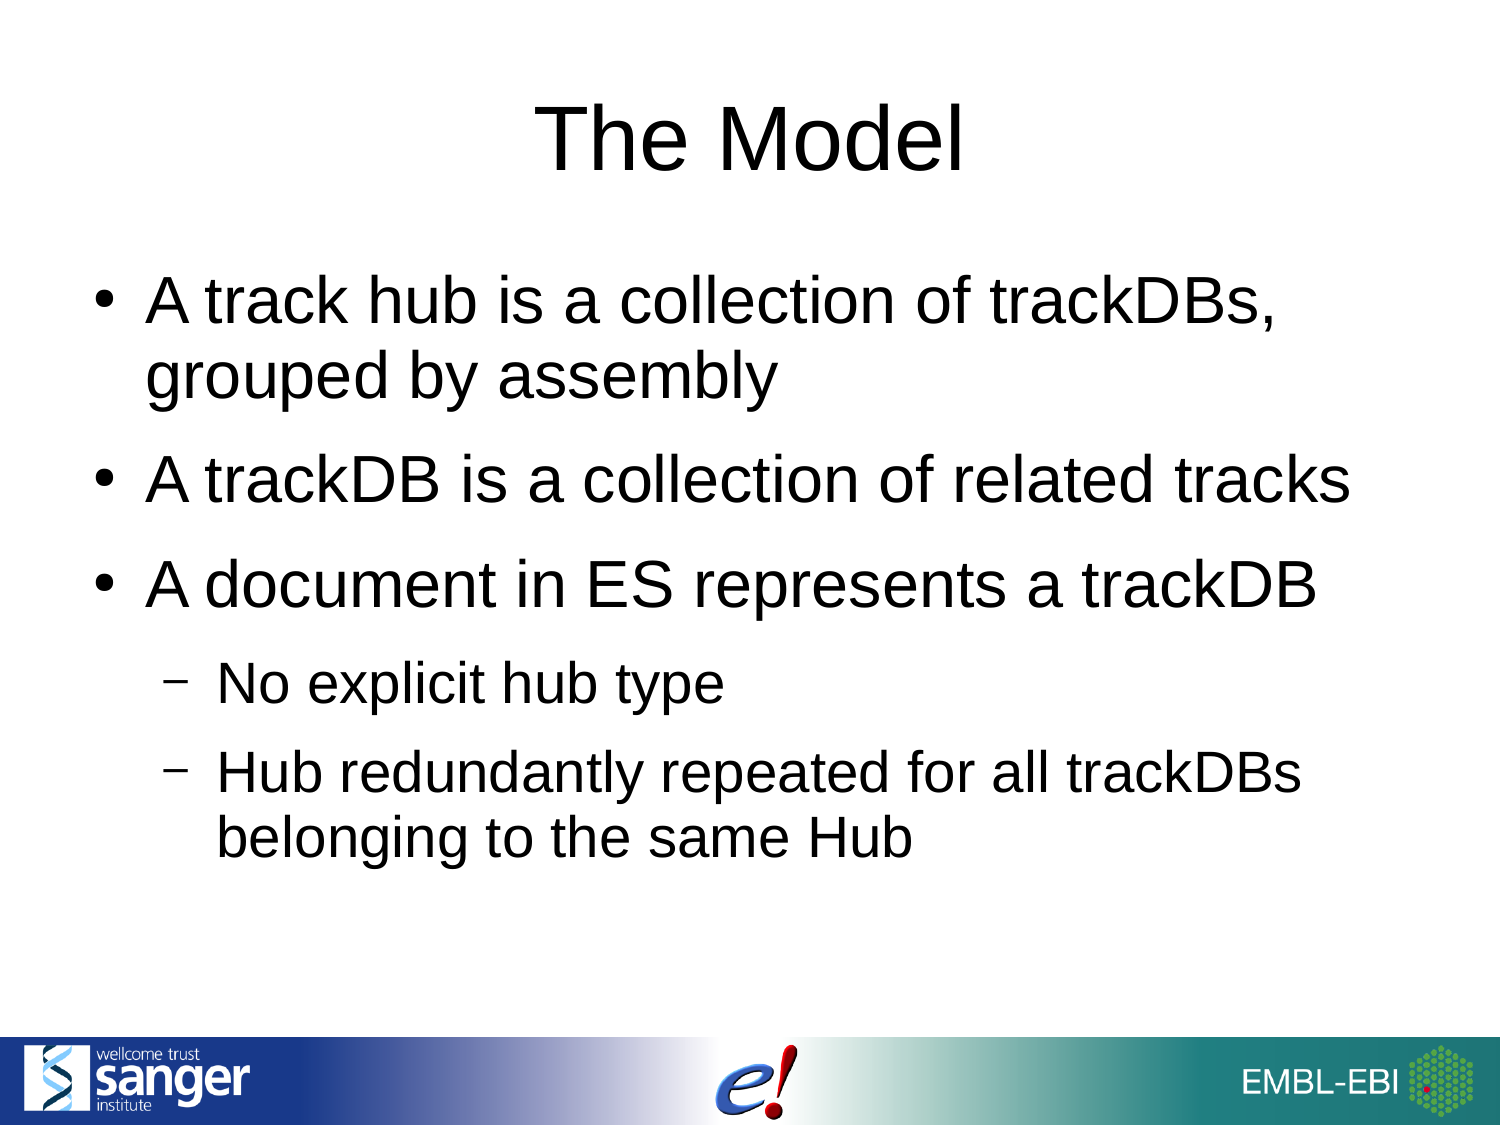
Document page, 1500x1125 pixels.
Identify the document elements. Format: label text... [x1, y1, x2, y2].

title The Model [75, 44, 1425, 233]
picture [0, 1037, 1500, 1125]
list A track hub is a collection of trackDBs, grouped by assembly A trackDB is a collection of related tracks A document in ES represents a trackDB No explicit hub type Hub redundantly repeated for all trackDBs belonging to the same Hub [75, 263, 1395, 916]
